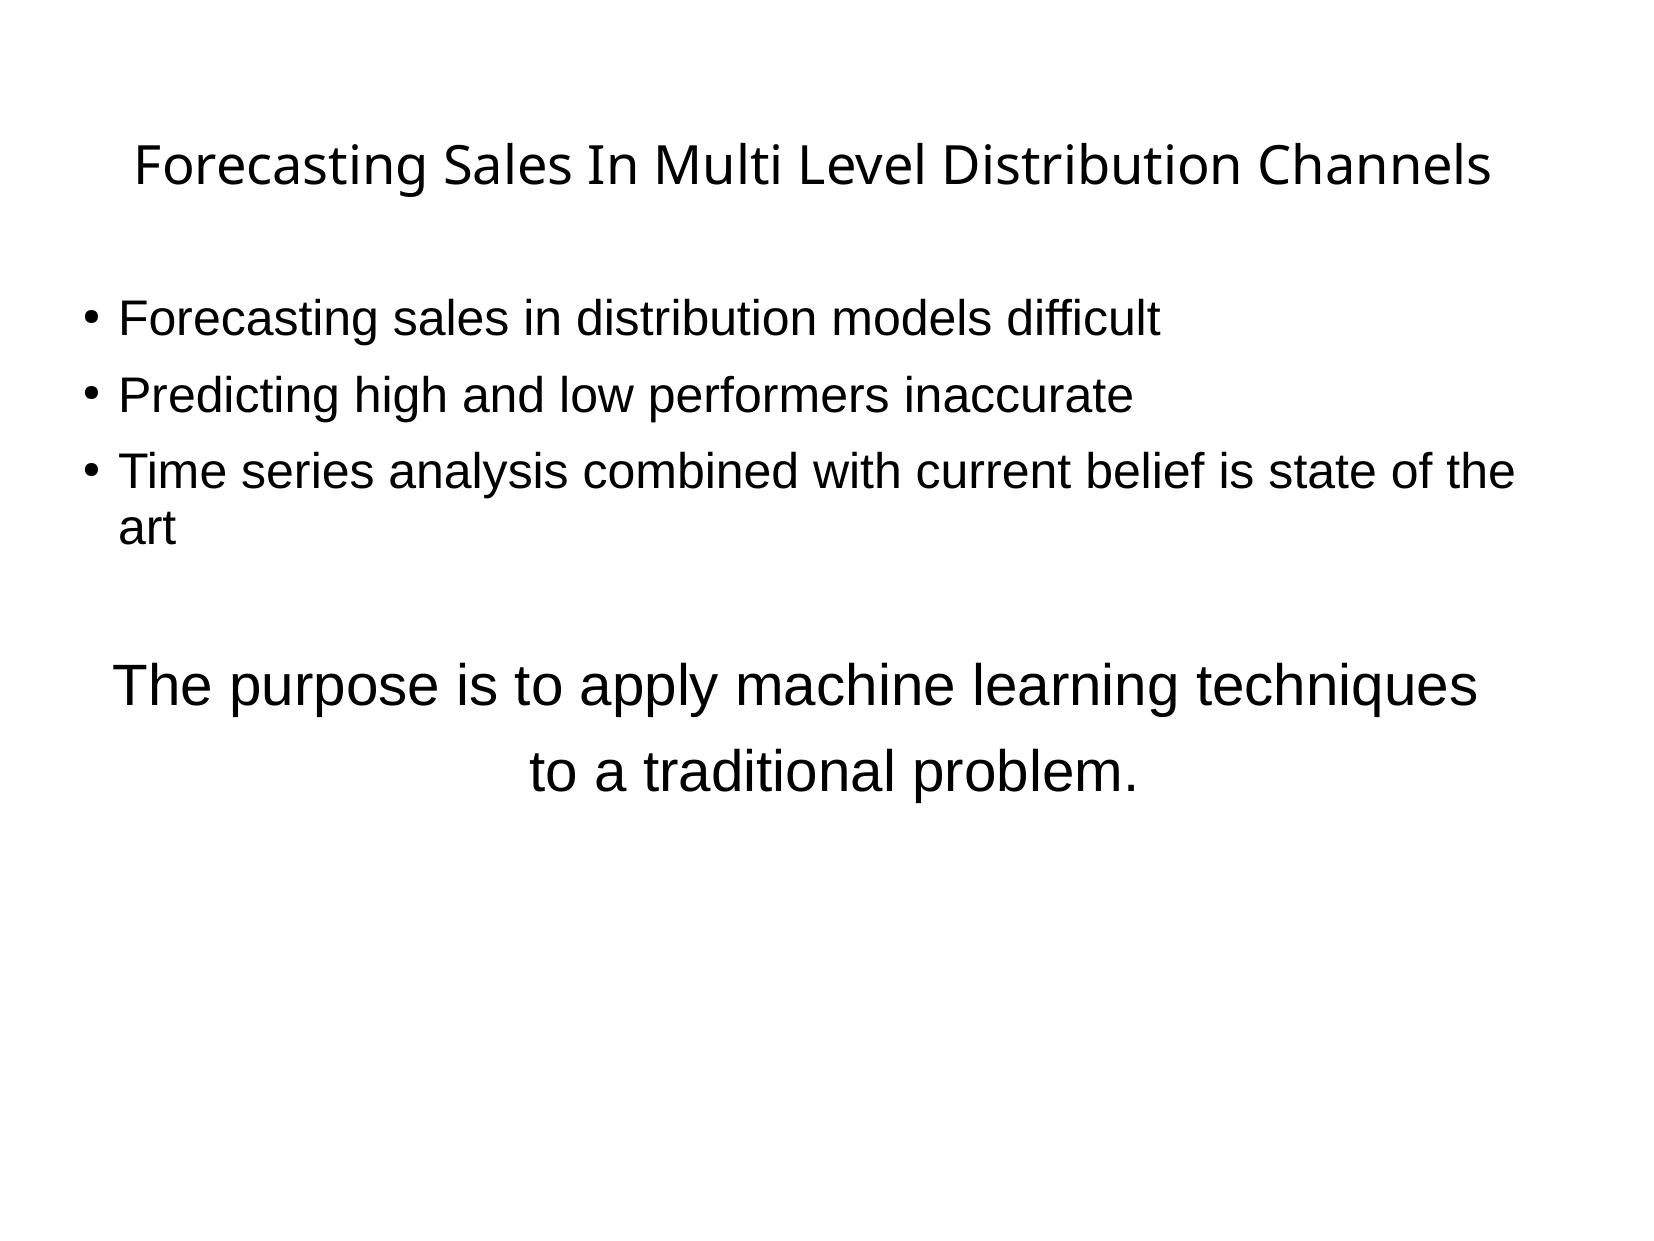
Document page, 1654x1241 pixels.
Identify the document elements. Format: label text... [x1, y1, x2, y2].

subtitle Forecasting sales in distribution models difficult Predicting high and low performers inaccurate Time series analysis combined with current belief is state of the art The purpose is to apply machine learning techniques to a traditional problem. [82, 290, 1571, 1079]
title Forecasting Sales In Multi Level Distribution Channels [82, 49, 1571, 257]
